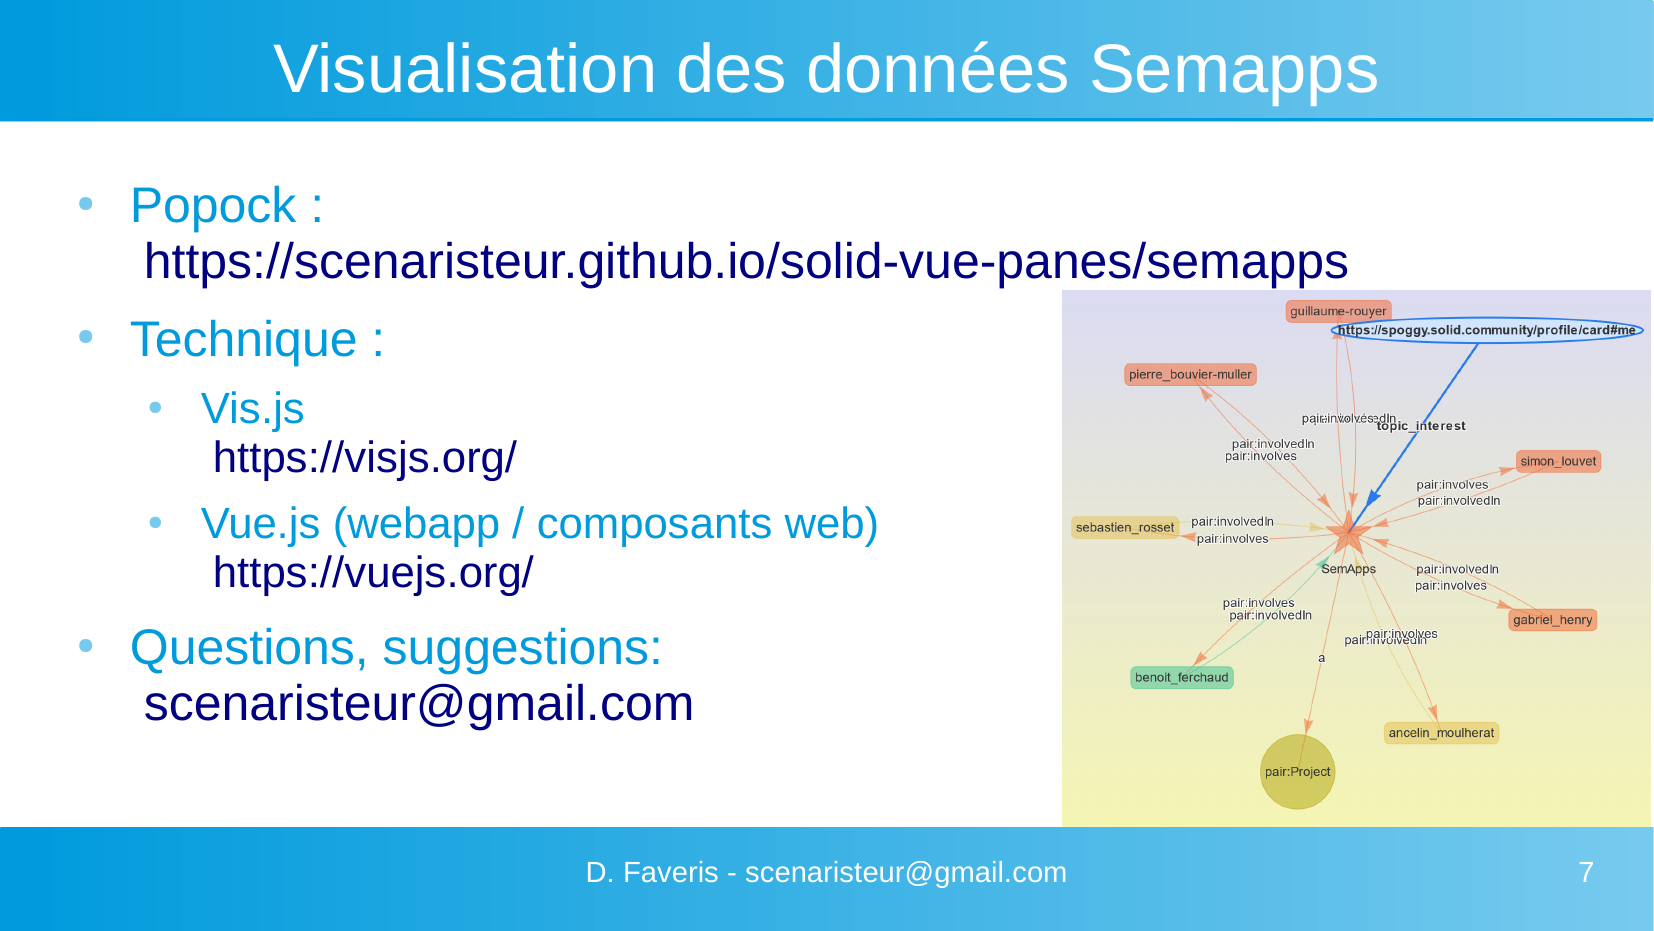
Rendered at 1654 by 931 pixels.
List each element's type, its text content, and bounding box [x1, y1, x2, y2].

picture [1062, 290, 1651, 827]
title Visualisation des données Semapps [59, 29, 1595, 108]
list Popock : https://scenaristeur.github.io/solid-vue-panes/semapps Technique : Vis.js https://visjs.org/ Vue.js (webapp / composants web) https://vuejs.org/ Questions, suggestions: scenaristeur@gmail.com [59, 177, 1595, 768]
